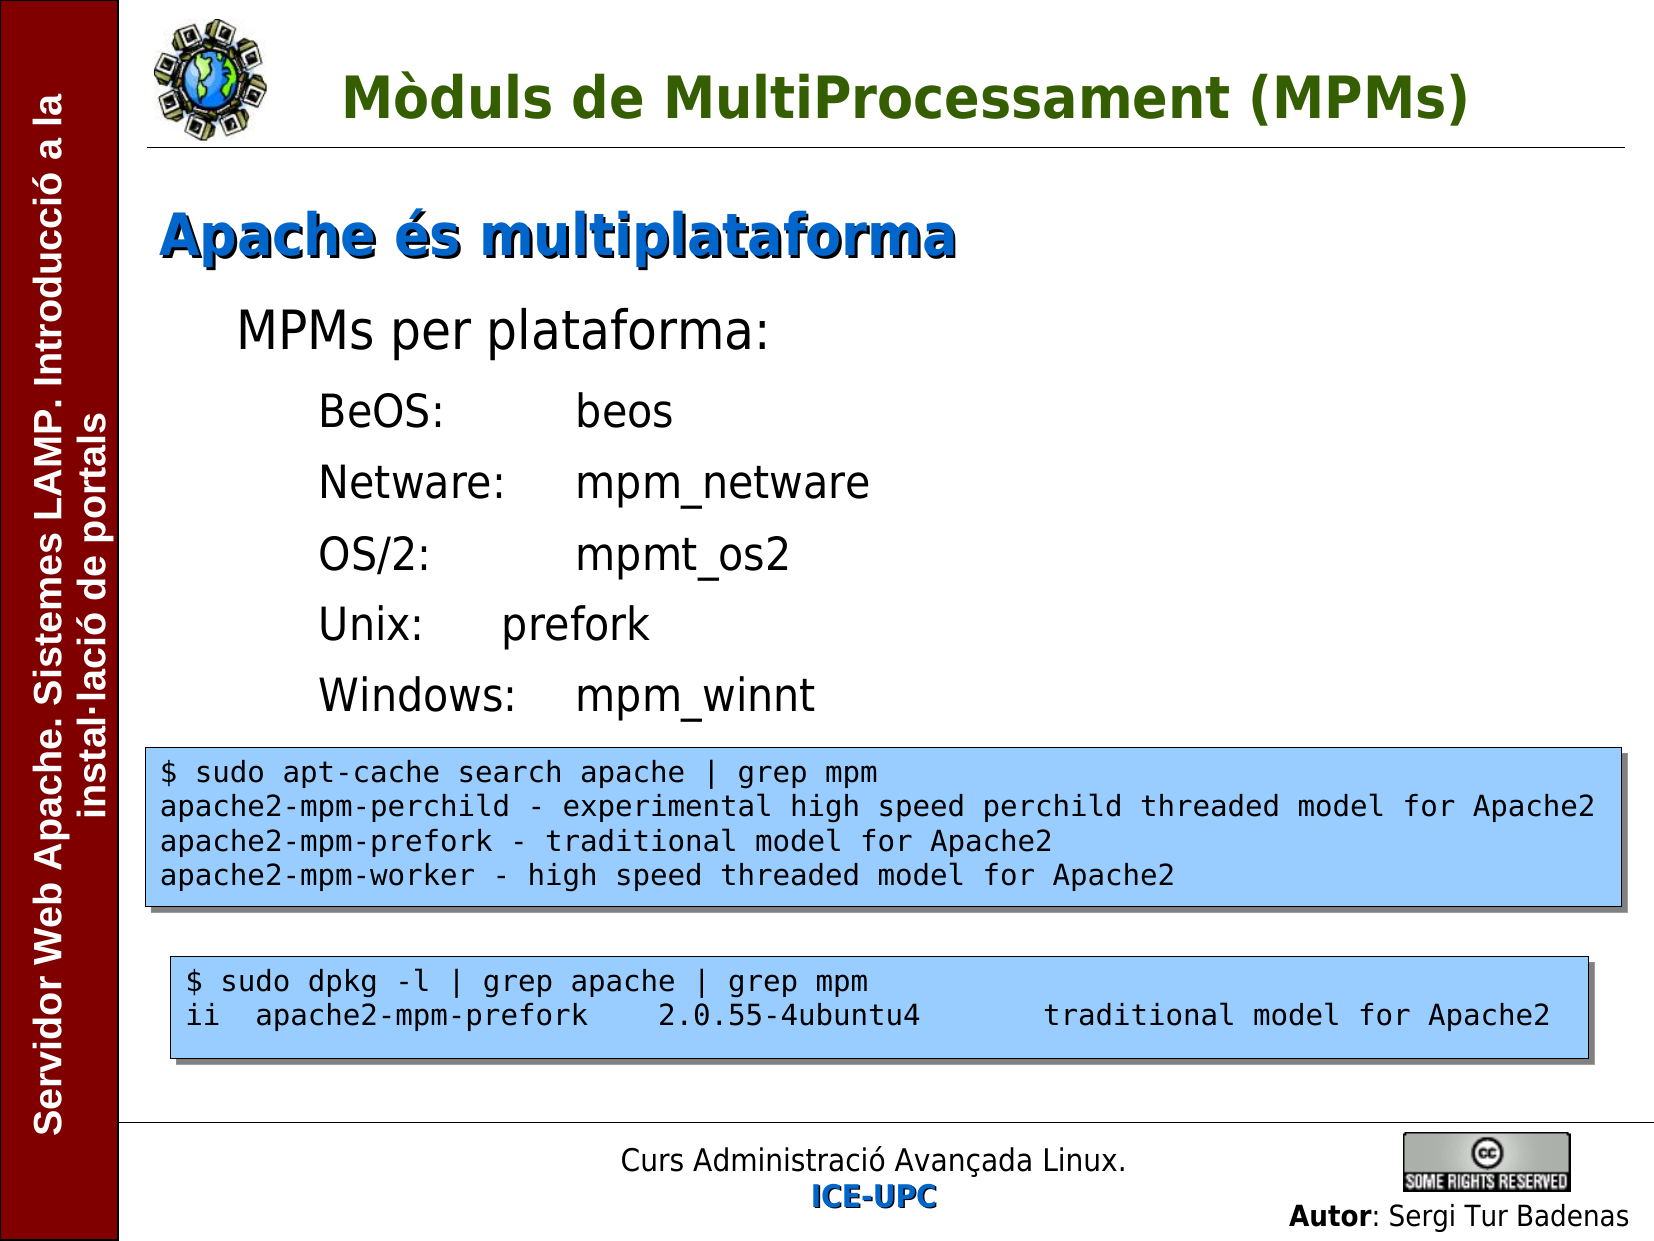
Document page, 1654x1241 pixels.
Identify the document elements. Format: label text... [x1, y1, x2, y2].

text_box $ sudo apt-cache search apache | grep mpm apache2-mpm-perchild - experimental high speed perchild threaded model for Apache2 apache2-mpm-prefork - traditional model for Apache2 apache2-mpm-worker - high speed threaded model for Apache2 [145, 747, 1622, 907]
list Apache és multiplataforma MPMs per plataforma: BeOS: beos Netware: mpm_netware OS/2: mpmt_os2 Unix: prefork Windows: mpm_winnt [141, 201, 1630, 1037]
picture [1403, 1132, 1571, 1192]
title Mòduls de MultiProcessament (MPMs) [188, 56, 1625, 141]
picture [154, 19, 268, 142]
text_box $ sudo dpkg -l | grep apache | grep mpm ii apache2-mpm-prefork 2.0.55-4ubuntu4 traditional model for Apache2 [170, 956, 1589, 1059]
